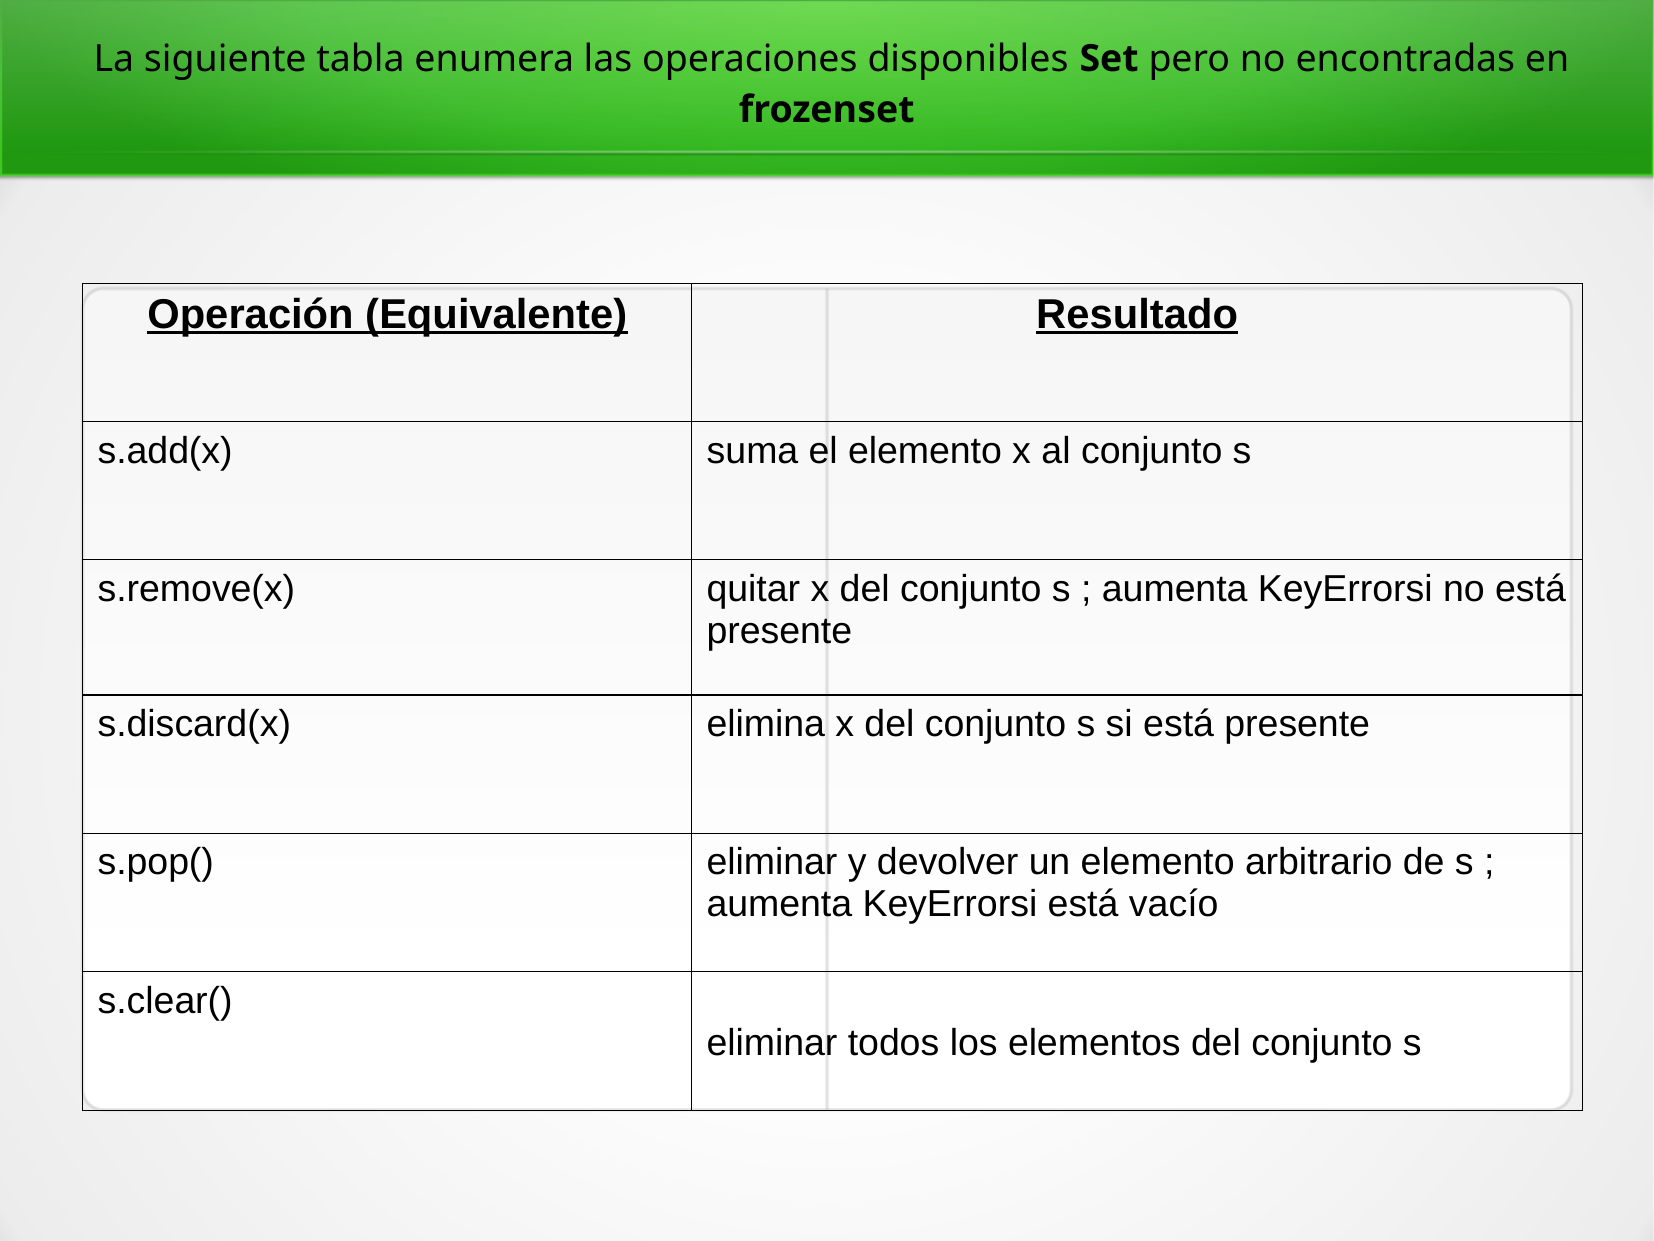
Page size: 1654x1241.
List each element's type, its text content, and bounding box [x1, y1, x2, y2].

title La siguiente tabla enumera las operaciones disponibles Set pero no encontradas en frozenset [82, 11, 1571, 154]
table_cell s.pop() [83, 834, 691, 971]
table_cell s.clear() [83, 972, 691, 1110]
table_cell eliminar todos los elementos del conjunto s [692, 972, 1582, 1110]
table_cell s.add(x) [83, 422, 691, 559]
table_cell quitar x del conjunto s ; aumenta KeyErrorsi no está presente [692, 560, 1582, 694]
table_cell suma el elemento x al conjunto s [692, 422, 1582, 559]
table_cell s.discard(x) [83, 696, 691, 833]
table_cell s.remove(x) [83, 560, 691, 694]
table_header Resultado [692, 284, 1582, 421]
table_cell elimina x del conjunto s si está presente [692, 696, 1582, 833]
table_cell eliminar y devolver un elemento arbitrario de s ; aumenta KeyErrorsi está vacío [692, 834, 1582, 971]
picture [0, 0, 1654, 1241]
table_header Operación (Equivalente) [83, 284, 691, 421]
